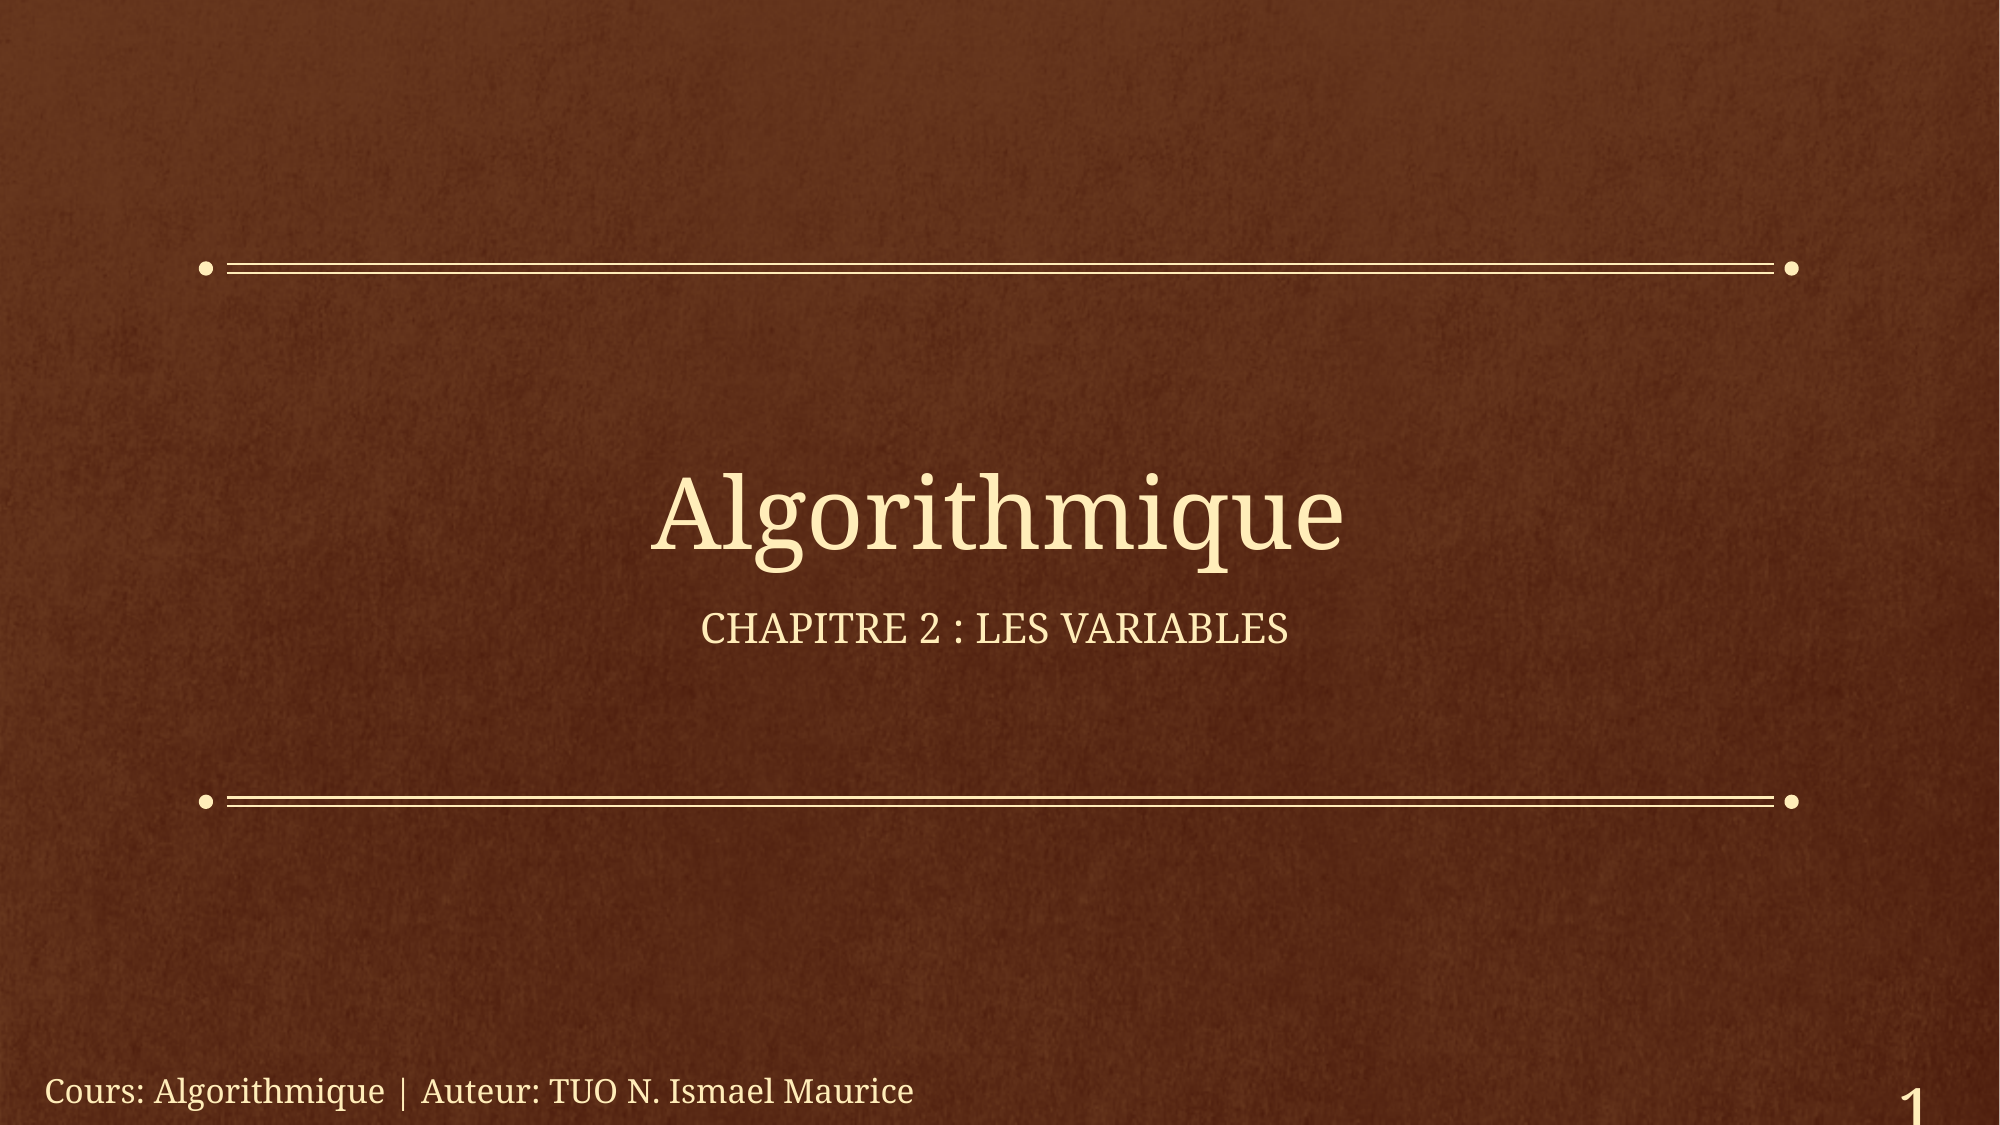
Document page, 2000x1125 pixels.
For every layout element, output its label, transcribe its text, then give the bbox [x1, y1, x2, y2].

subtitle Chapitre 2 : LES VARIABLES [226, 599, 1774, 763]
title Algorithmique [225, 312, 1774, 580]
text_box Cours: Algorithmique | Auteur: TUO N. Ismael Maurice [29, 1062, 1246, 1113]
text_box [1882, 1062, 2000, 1113]
